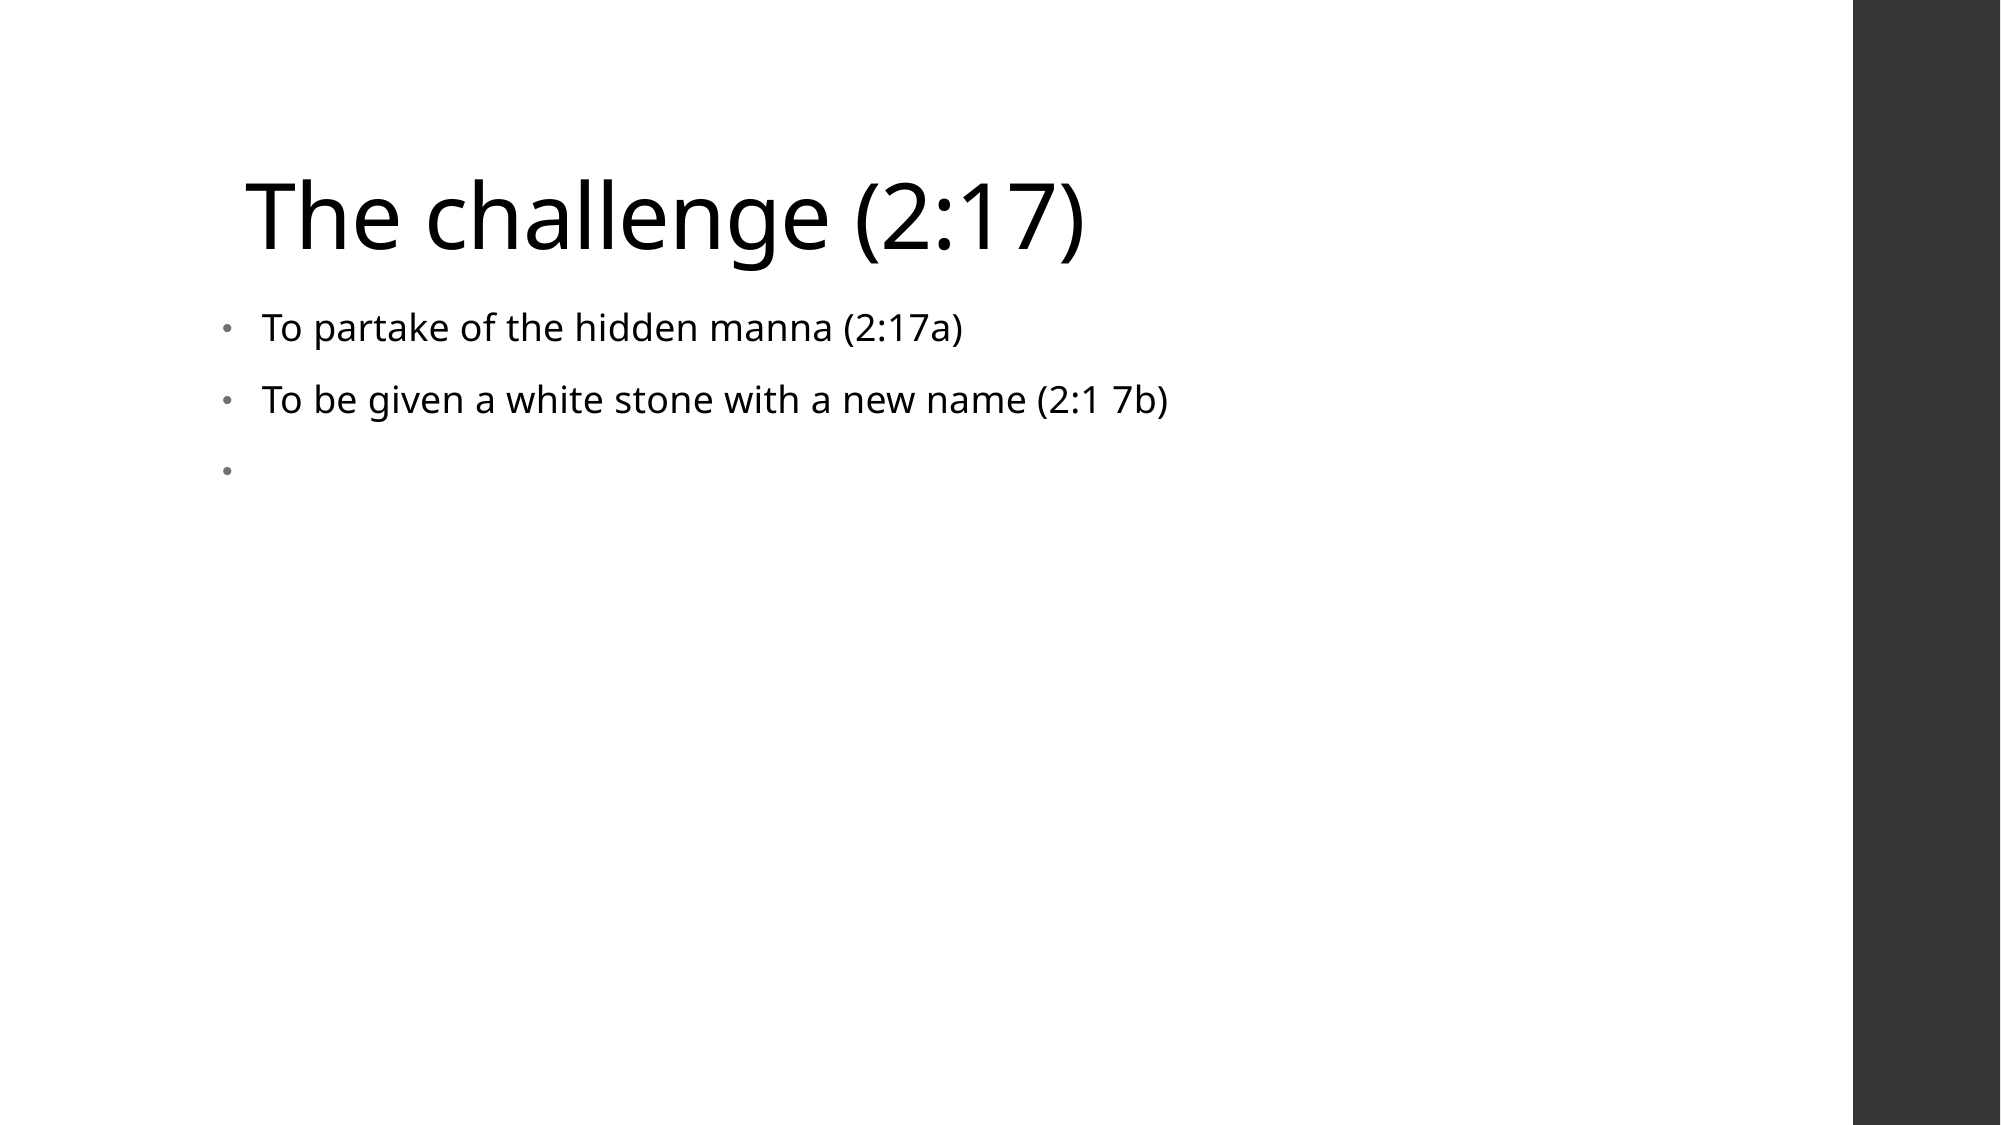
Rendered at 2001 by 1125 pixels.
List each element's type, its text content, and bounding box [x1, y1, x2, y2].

title The challenge (2:17) [206, 60, 1797, 278]
list To partake of the hidden manna (2:17a) To be given a white stone with a new name (2:1 7b) [206, 299, 1617, 1014]
